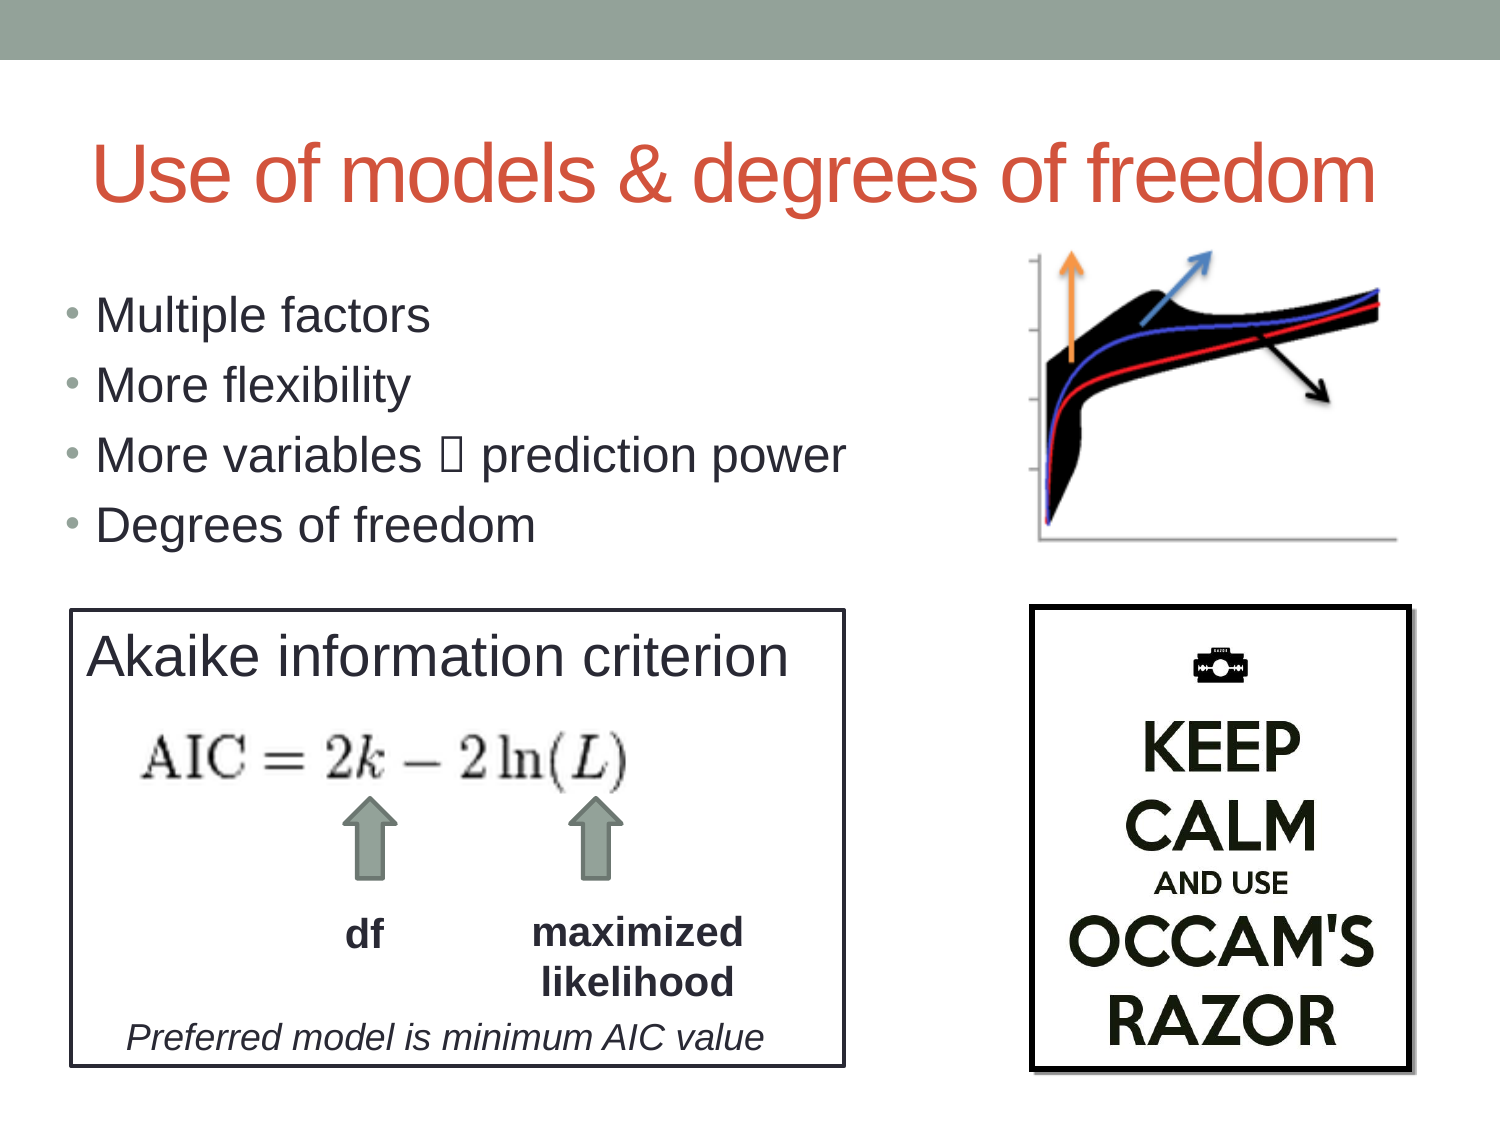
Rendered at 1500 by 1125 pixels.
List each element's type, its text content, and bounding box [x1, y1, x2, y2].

text_box maximized likelihood [431, 897, 845, 1005]
text_box df [297, 899, 432, 965]
text_box Akaike information criterion [71, 610, 849, 696]
text_box [71, 696, 845, 1067]
text_box Preferred model is minimum AIC value [111, 1005, 884, 1066]
picture [1020, 237, 1406, 550]
picture [136, 709, 632, 804]
picture [1035, 610, 1406, 1067]
title Use of models & degrees of freedom [75, 87, 1425, 250]
list Multiple factors More flexibility More variables  prediction power Degrees of freedom [50, 275, 1088, 563]
